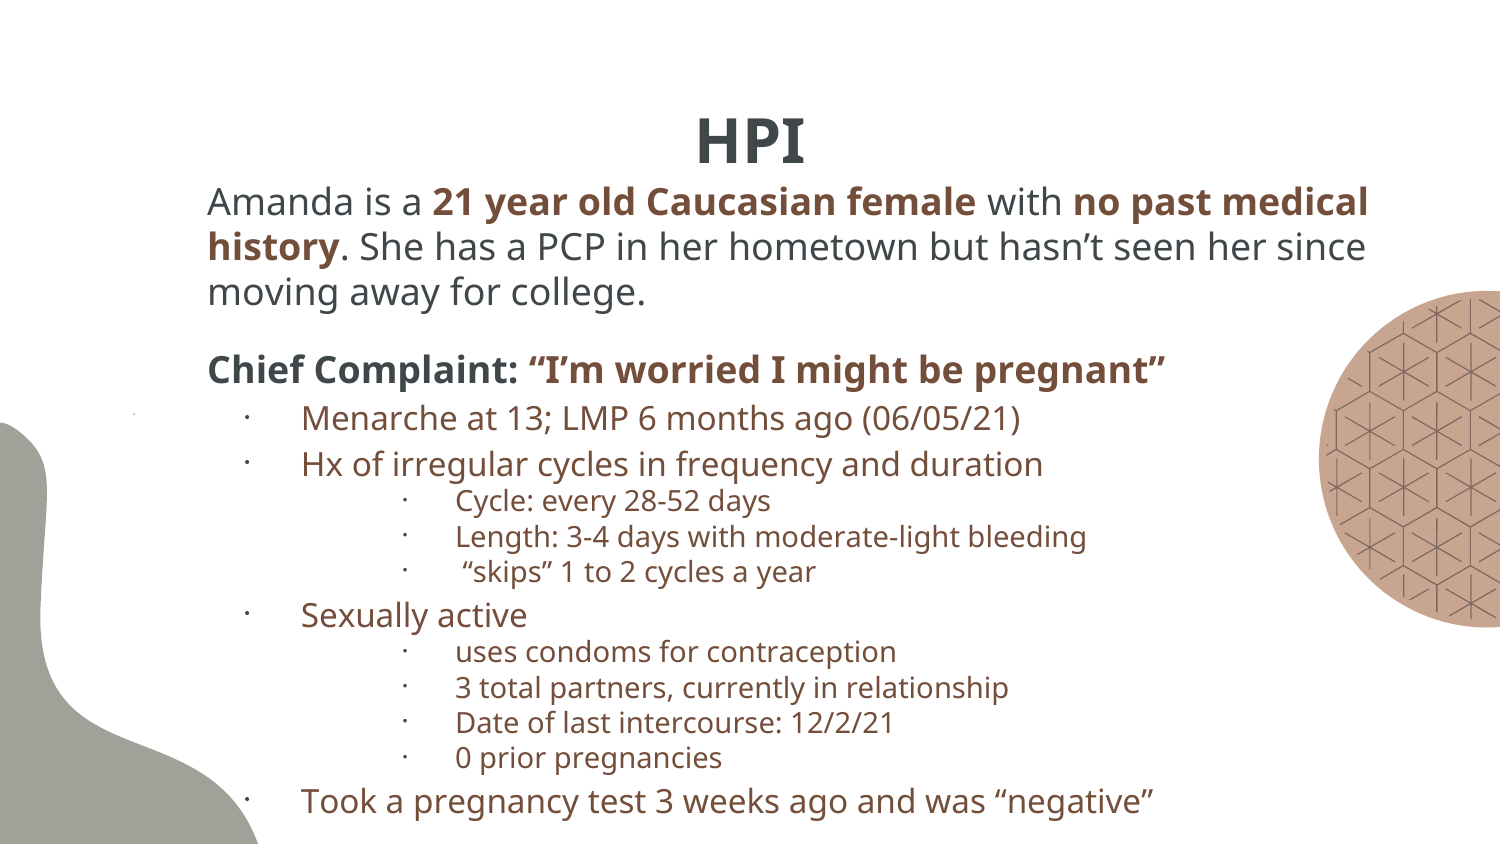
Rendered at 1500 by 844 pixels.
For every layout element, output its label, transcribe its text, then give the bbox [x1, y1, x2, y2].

title HPI [116, 85, 1383, 175]
list Amanda is a 21 year old Caucasian female with no past medical history. She has a PCP in her hometown but hasn’t seen her since moving away for college. Chief Complaint: “I’m worried I might be pregnant” Menarche at 13; LMP 6 months ago (06/05/21) Hx of irregular cycles in frequency and duration Cycle: every 28-52 days Length: 3-4 days with moderate-light bleeding “skips” 1 to 2 cycles a year Sexually active uses condoms for contraception 3 total partners, currently in relationship Date of last intercourse: 12/2/21 0 prior pregnancies Took a pregnancy test 3 weeks ago and was “negative” [191, 162, 1458, 844]
